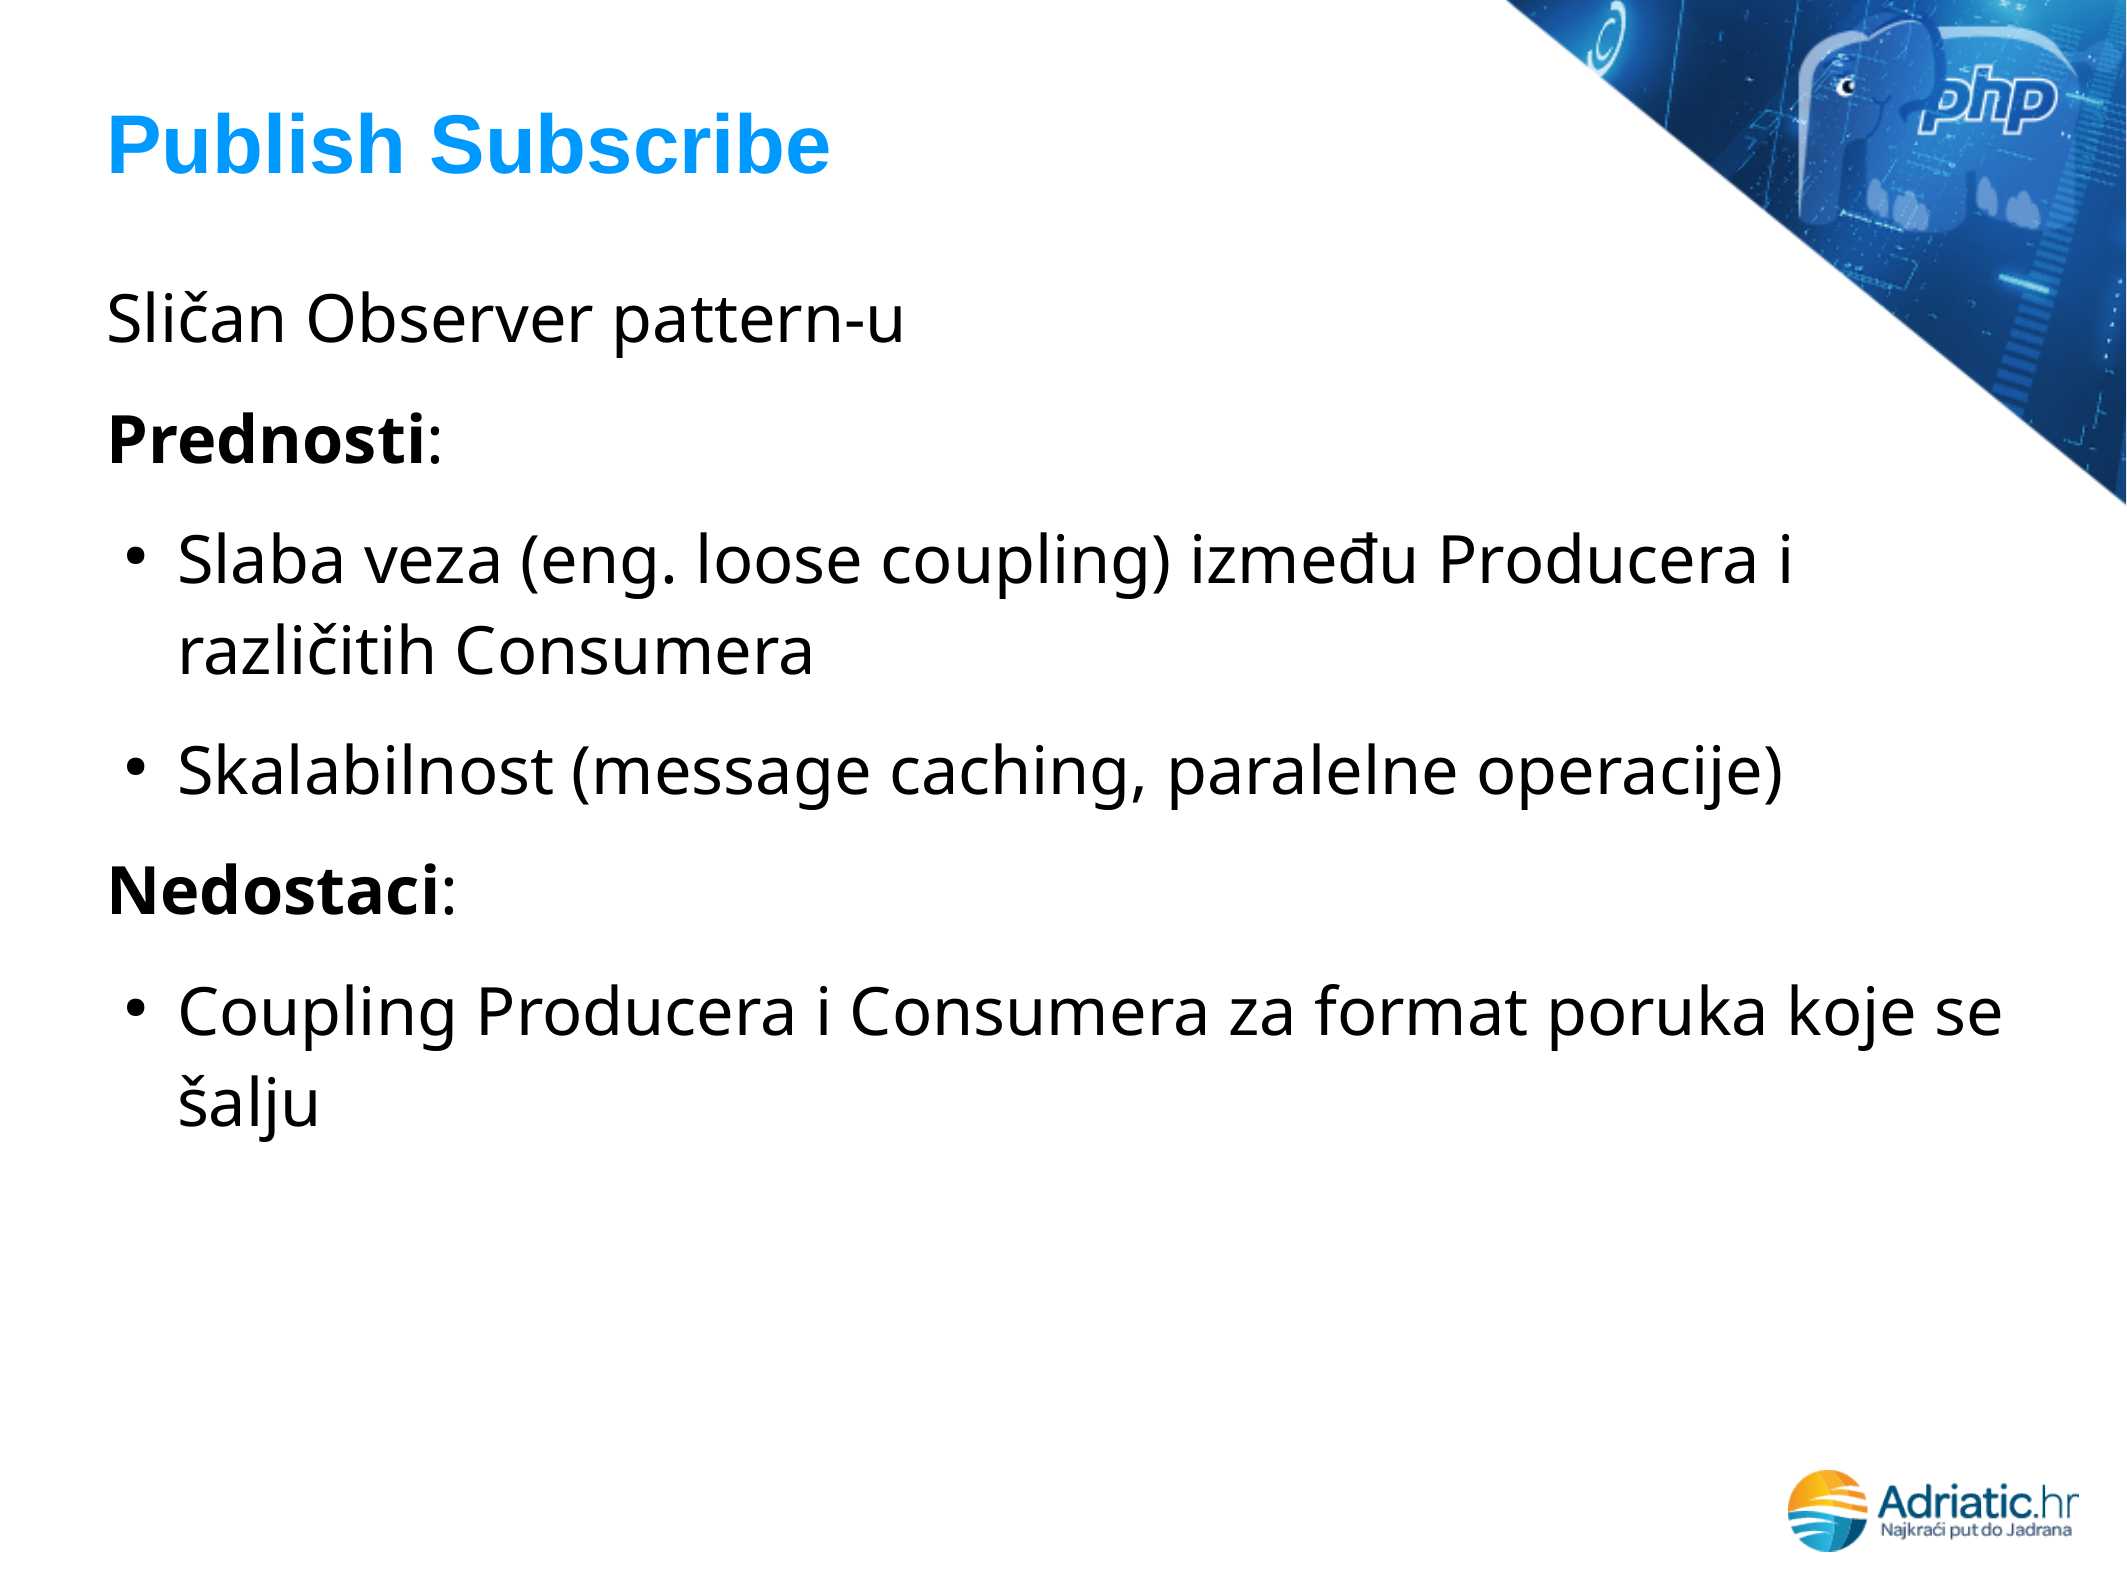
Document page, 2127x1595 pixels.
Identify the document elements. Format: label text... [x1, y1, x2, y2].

picture [1505, 0, 2127, 625]
picture [1788, 1470, 2079, 1552]
list Sličan Observer pattern-u Prednosti: Slaba veza (eng. loose coupling) između Producera i različitih Consumera Skalabilnost (message caching, paralelne operacije) Nedostaci: Coupling Producera i Consumera za format poruka koje se šalju [106, 271, 2020, 1453]
title Publish Subscribe [106, 70, 1630, 219]
